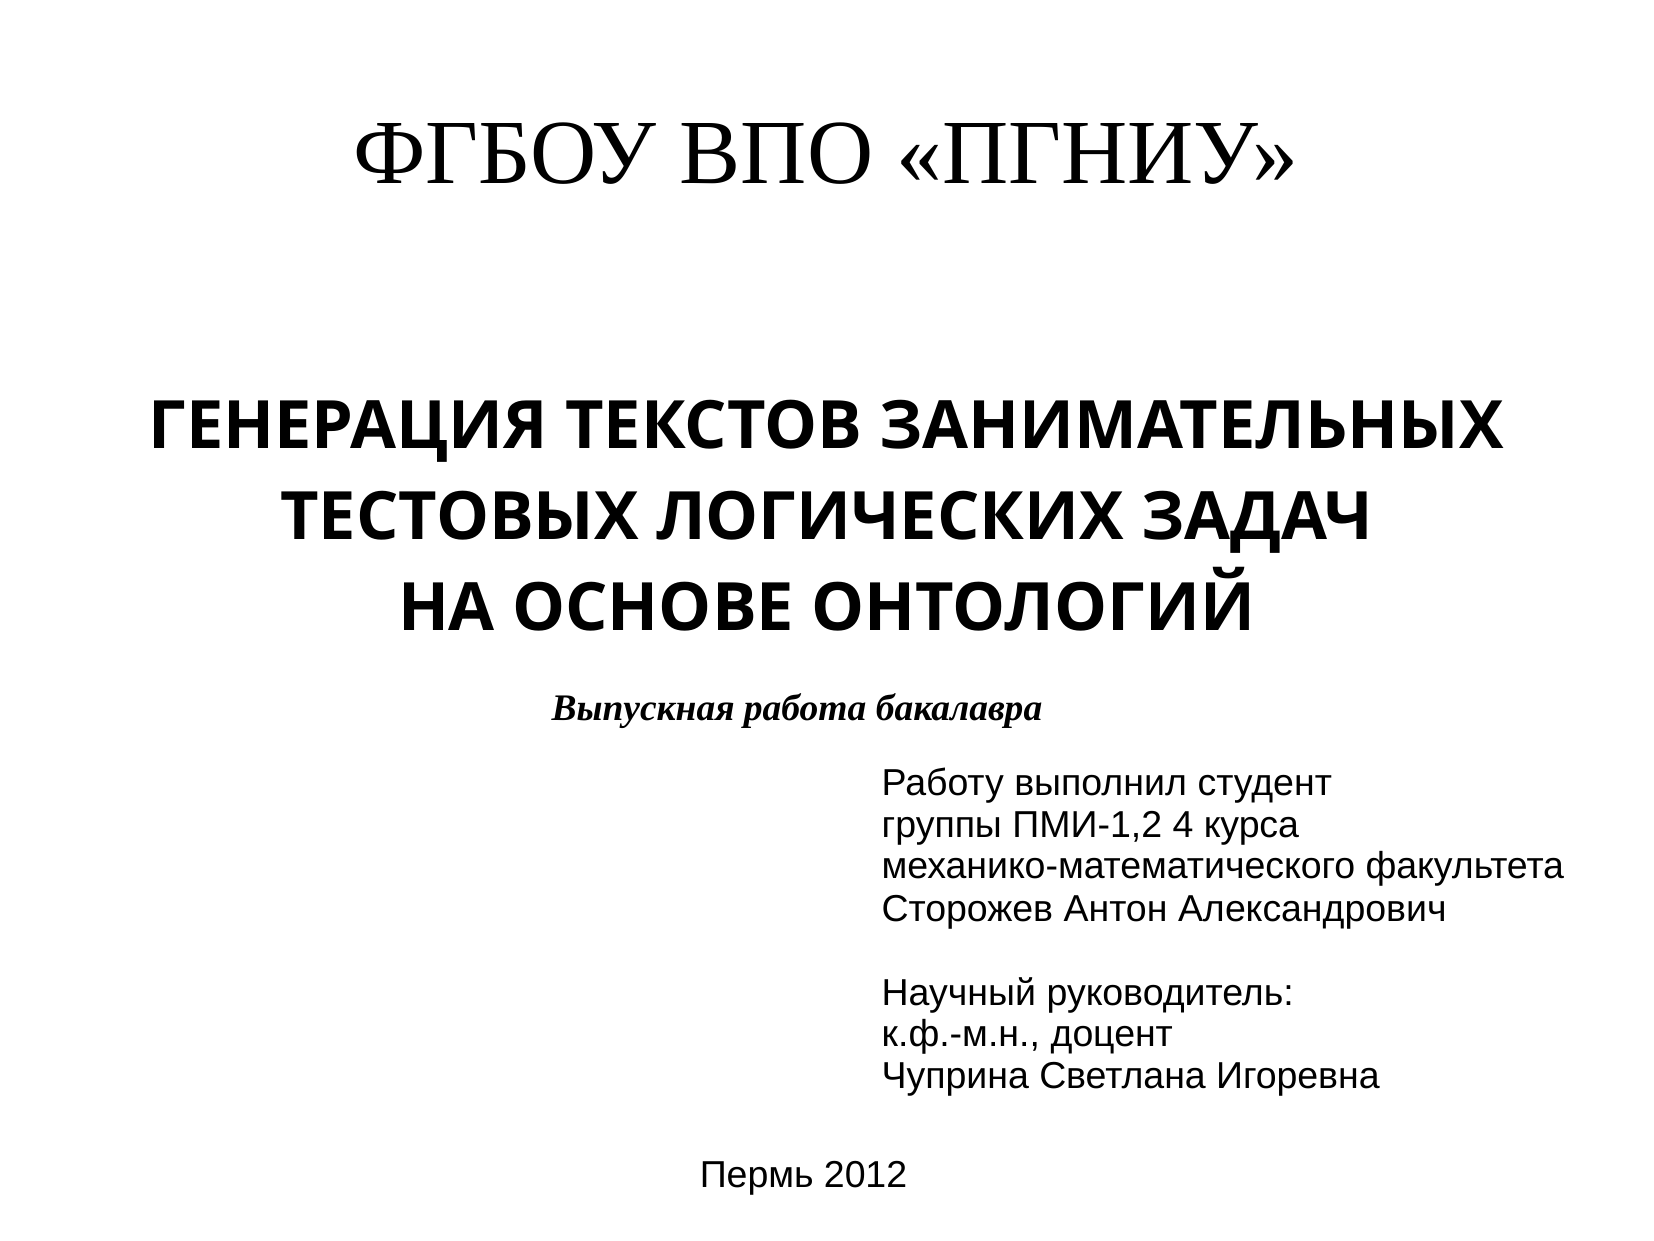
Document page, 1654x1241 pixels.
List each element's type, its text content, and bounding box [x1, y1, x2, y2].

text_box Выпускная работа бакалавра [383, 679, 1211, 736]
text_box Пермь 2012 [685, 1145, 922, 1203]
text_box Работу выполнил студент группы ПМИ-1,2 4 курса механико-математического факультета Сторожев Антон Александрович Научный руководитель: к.ф.-м.н., доцент Чуприна Светлана Игоревна [866, 753, 1648, 1105]
text_box ГЕНЕРАЦИЯ ТЕКСТОВ ЗАНИМАТЕЛЬНЫХ ТЕСТОВЫХ ЛОГИЧЕСКИХ ЗАДАЧ НА ОСНОВЕ ОНТОЛОГИЙ [82, 374, 1571, 654]
title ФГБОУ ВПО «ПГНИУ» [82, 49, 1571, 257]
